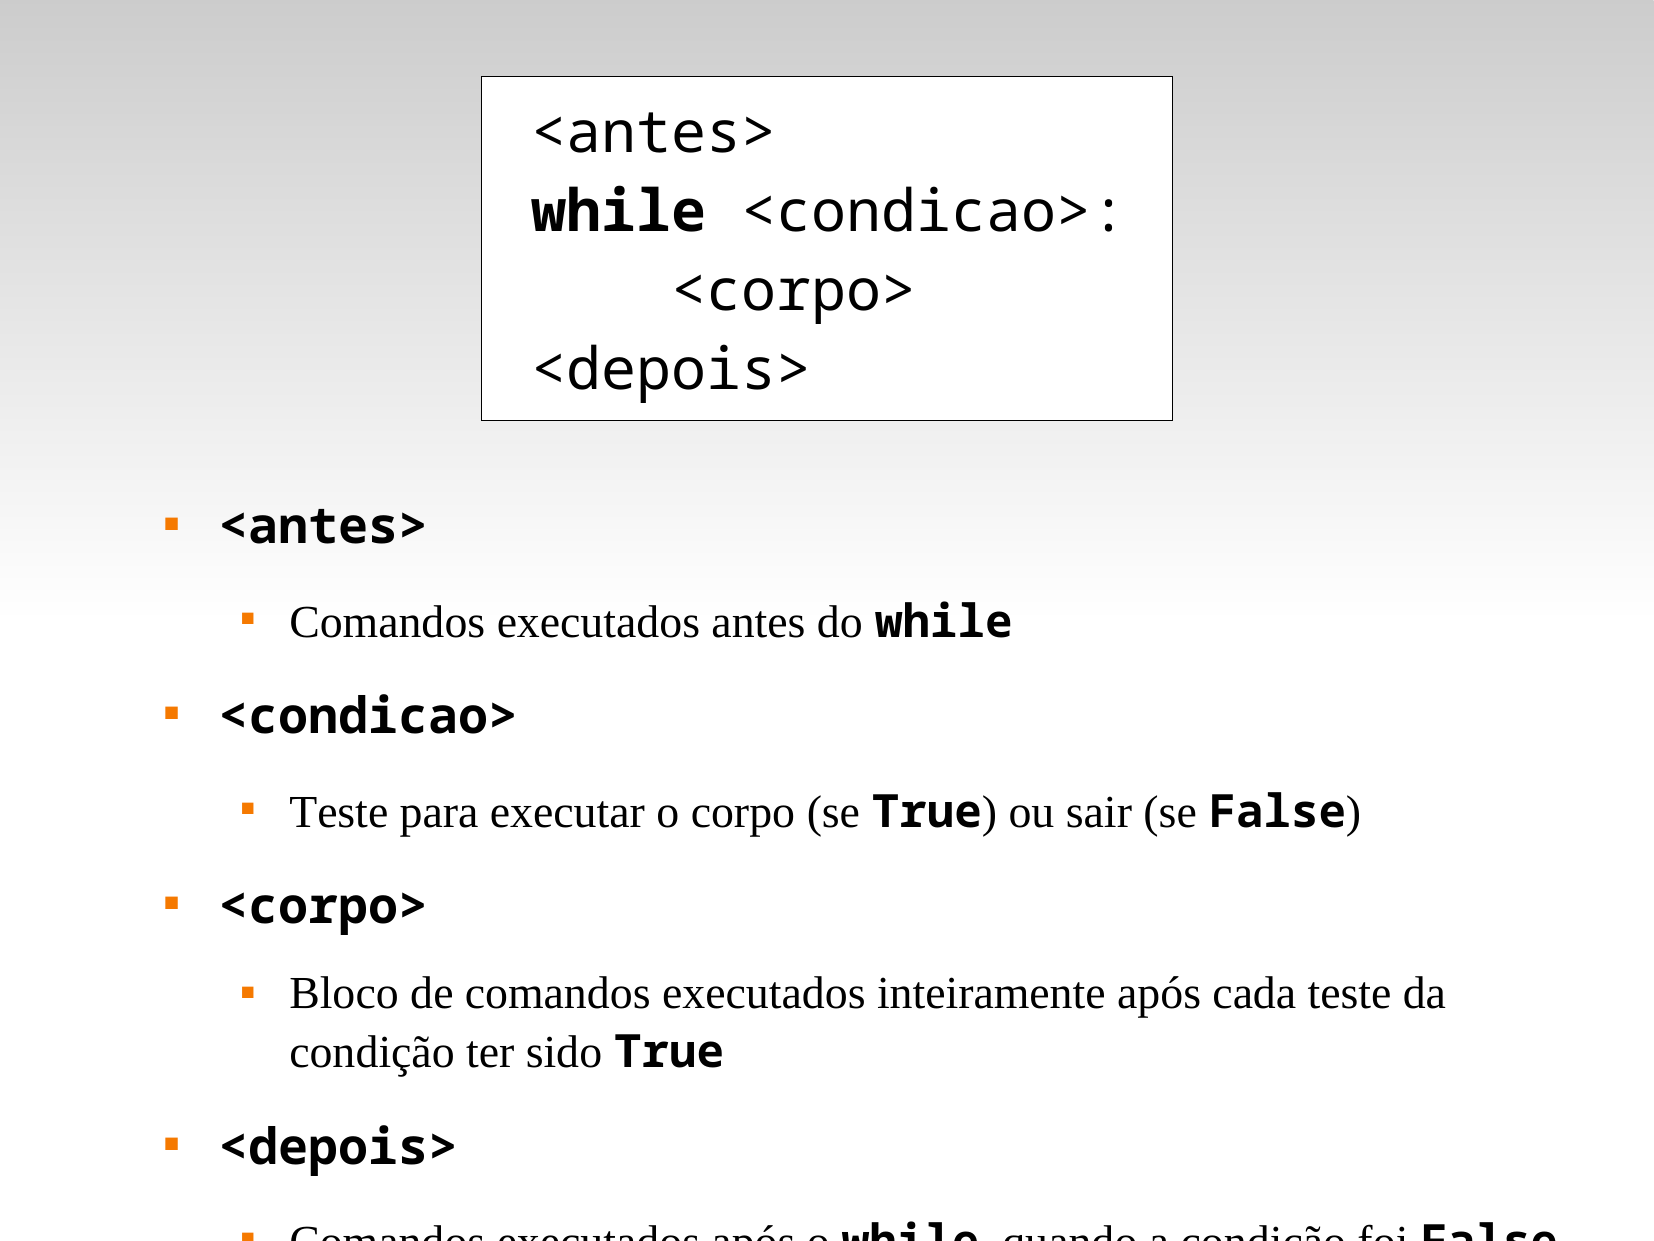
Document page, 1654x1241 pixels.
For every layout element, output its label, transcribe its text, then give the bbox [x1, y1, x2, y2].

text_box <antes> while <condicao>: <corpo> <depois> [481, 76, 1173, 421]
list <antes> Comandos executados antes do while <condicao> Teste para executar o corpo (se True) ou sair (se False) <corpo> Bloco de comandos executados inteiramente após cada teste da condição ter sido True <depois> Comandos executados após o while, quando a condição foi False [82, 490, 1571, 1203]
